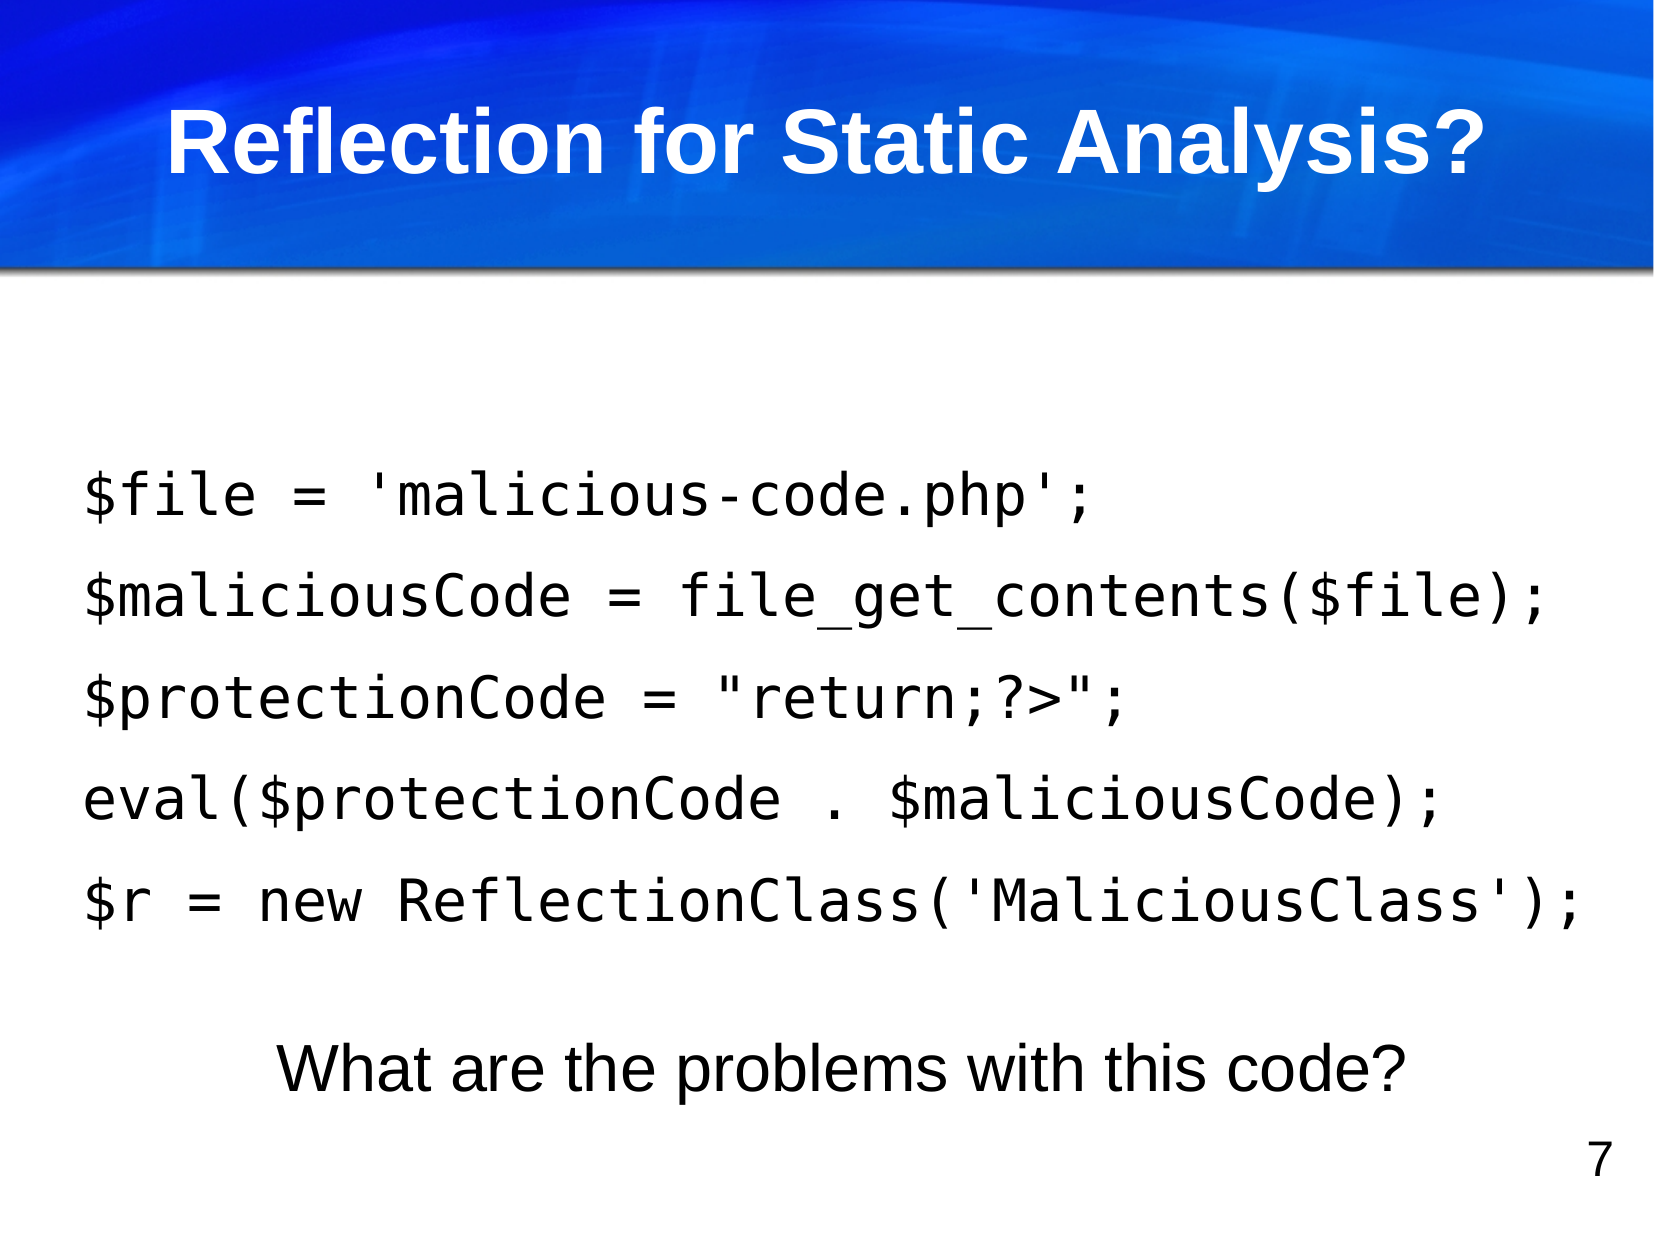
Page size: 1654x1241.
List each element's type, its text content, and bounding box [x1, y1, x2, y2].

title Reflection for Static Analysis? [121, 37, 1534, 246]
picture [0, 0, 1654, 1241]
list $file = 'malicious-code.php'; $maliciousCode = file_get_contents($file); $protectionCode = "return;?>"; eval($protectionCode . $maliciousCode); $r = new ReflectionClass('MaliciousClass'); What are the problems with this code? [64, 427, 1604, 1072]
